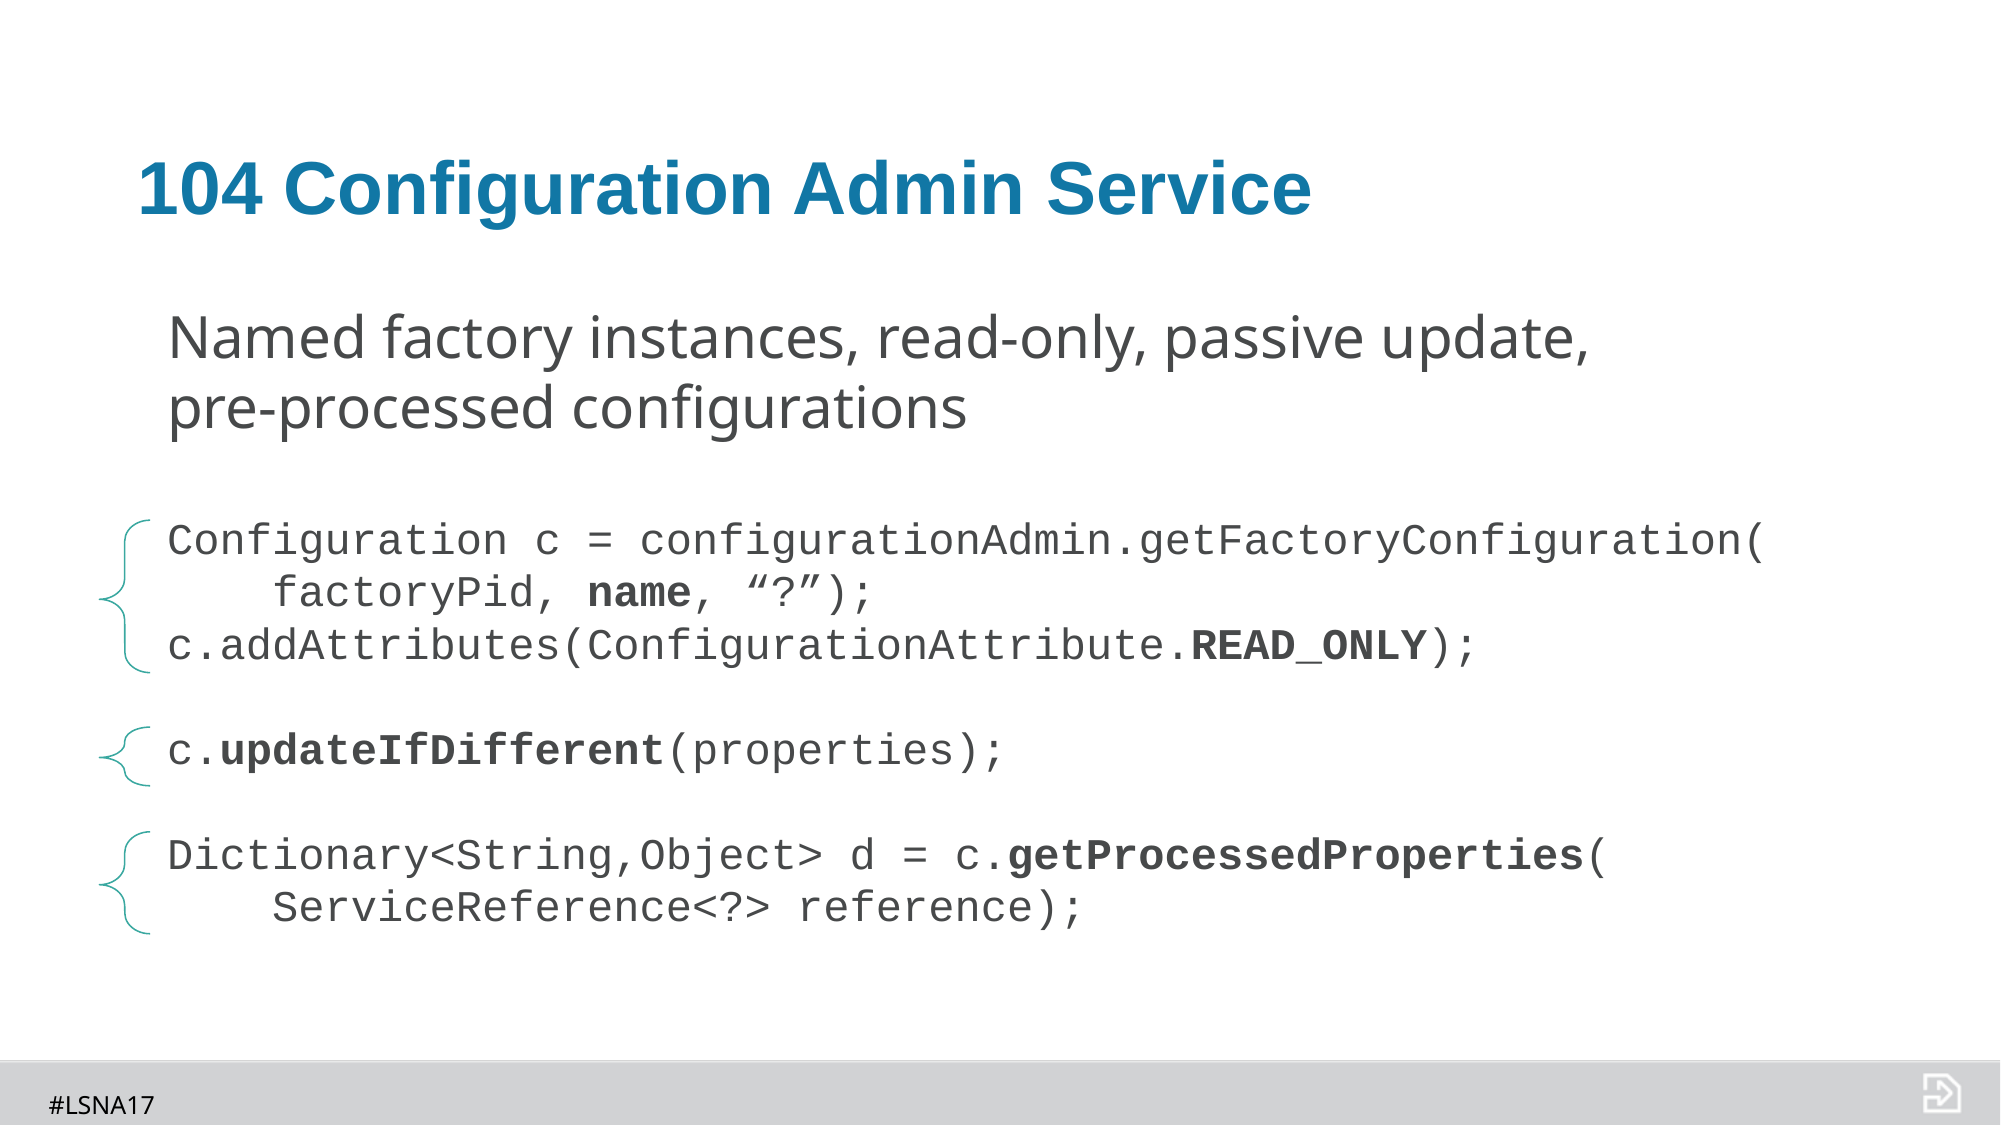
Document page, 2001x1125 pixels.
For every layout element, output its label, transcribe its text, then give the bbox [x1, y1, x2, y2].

list Named factory instances, read-only, passive update, pre-processed configurations Configuration c = configurationAdmin.getFactoryConfiguration( factoryPid, name, “?”); c.addAttributes(ConfigurationAttribute.READ_ONLY); c.updateIfDifferent(properties); Dictionary<String,Object> d = c.getProcessedProperties( ServiceReference<?> reference); [122, 285, 1857, 995]
picture [0, 0, 2001, 1125]
title 104 Configuration Admin Service [122, 142, 1600, 227]
